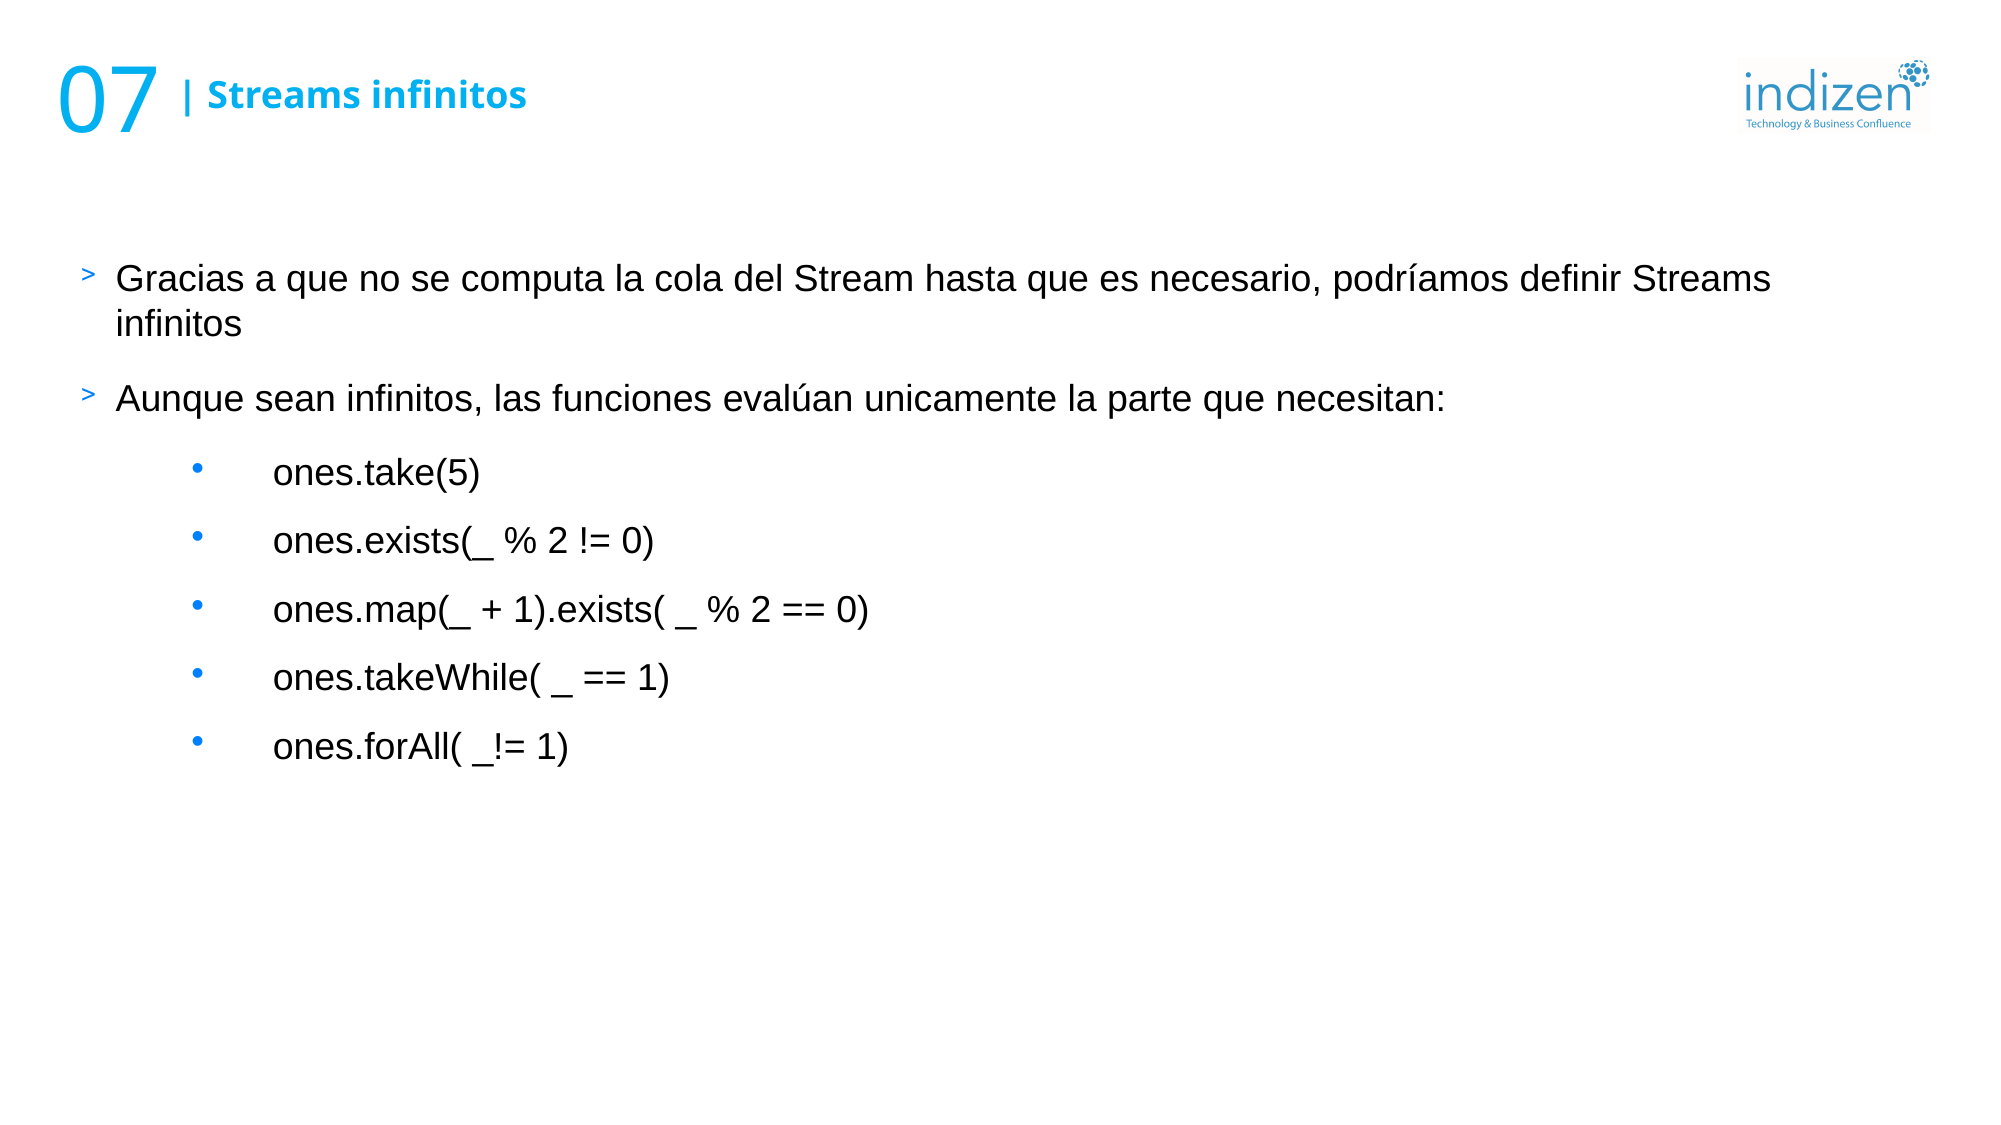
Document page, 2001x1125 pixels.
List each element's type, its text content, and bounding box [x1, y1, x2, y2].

text_box | Streams infinitos [157, 60, 1276, 126]
text_box 07 [41, 45, 1392, 127]
text_box 07 [69, 72, 96, 126]
picture [1737, 57, 1931, 133]
list Gracias a que no se computa la cola del Stream hasta que es necesario, podríamos definir Streams infinitos Aunque sean infinitos, las funciones evalúan unicamente la parte que necesitan: ones.take(5) ones.exists(_ % 2 != 0) ones.map(_ + 1).exists( _ % 2 == 0) ones.takeWhile( _ == 1) ones.forAll( _!= 1) [80, 177, 1843, 943]
